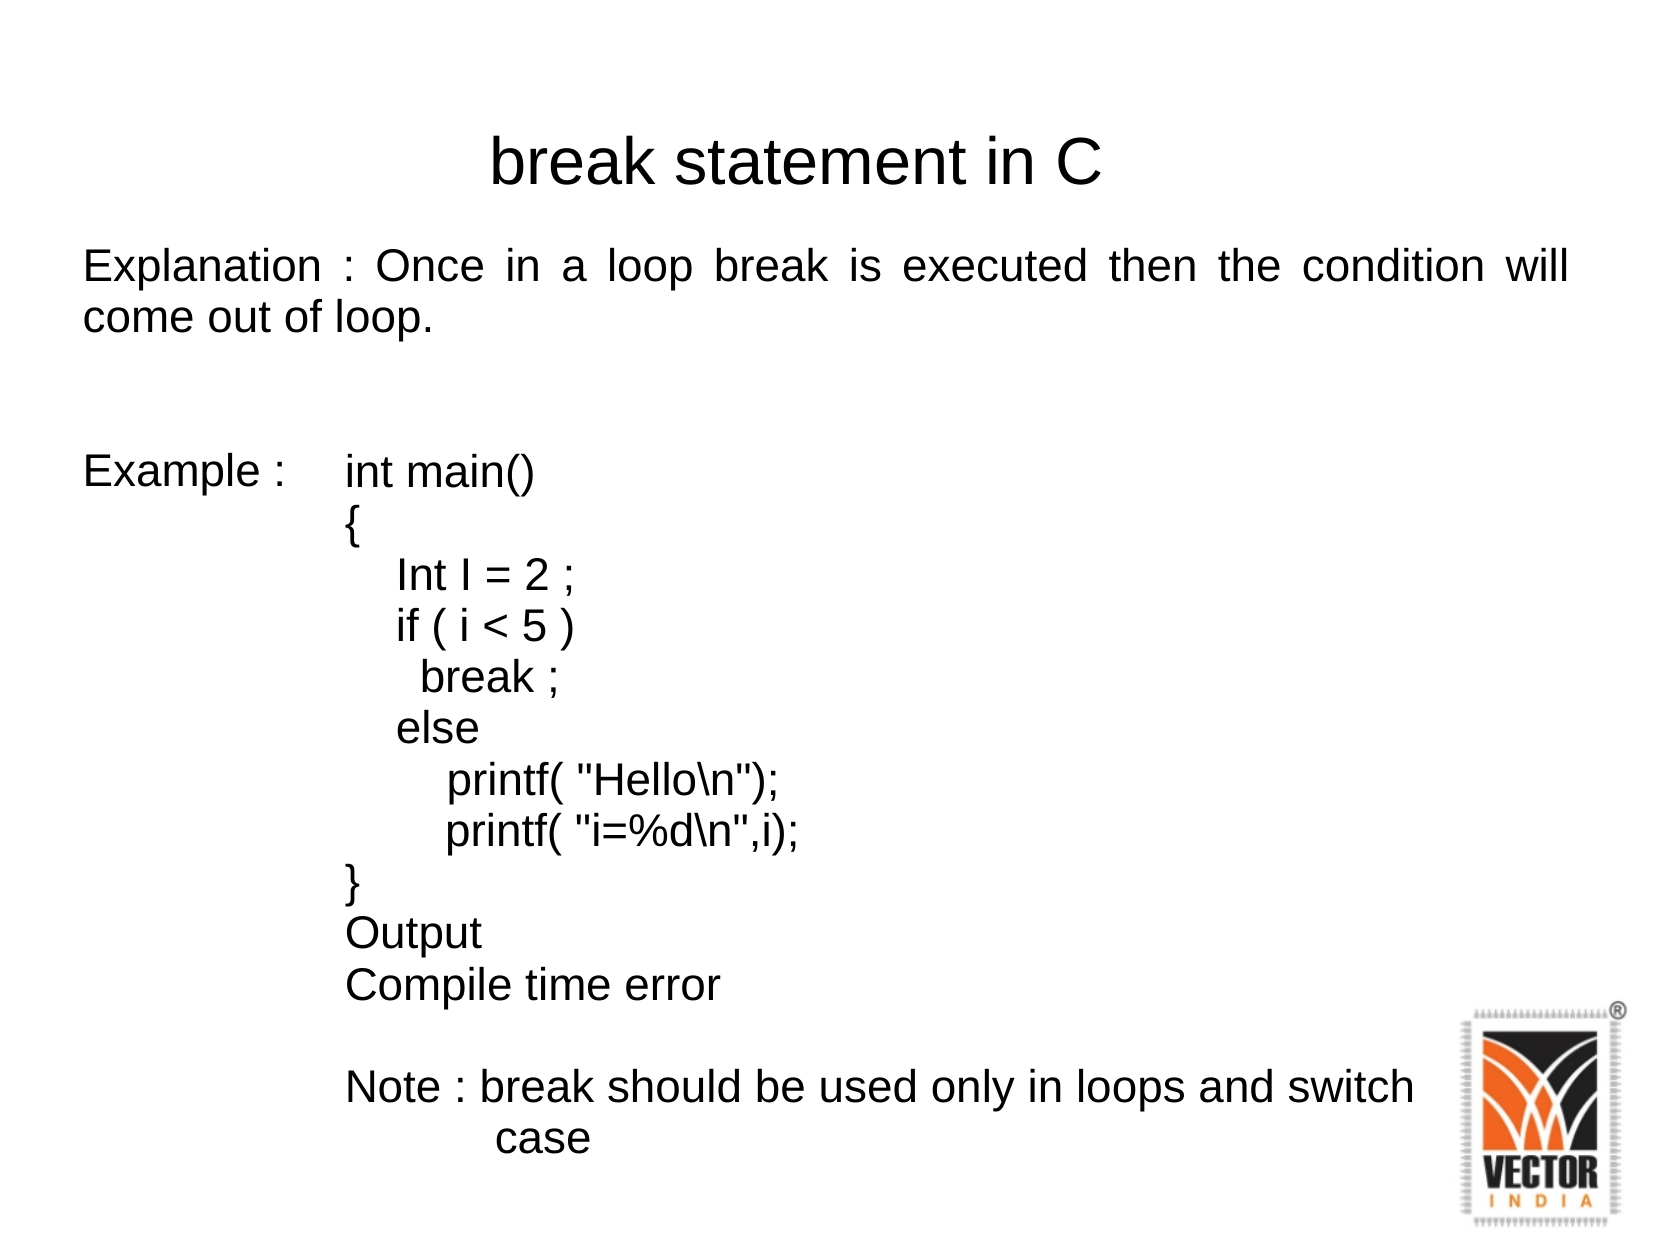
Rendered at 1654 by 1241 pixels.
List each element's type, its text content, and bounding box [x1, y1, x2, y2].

subtitle Explanation : Once in a loop break is executed then the condition will come out of loop. Example : [82, 45, 1571, 1241]
picture [1432, 996, 1654, 1237]
text_box int main() { Int I = 2 ; if ( i < 5 ) break ; else printf( "Hello\n"); printf( "i=%d\n",i); } Output Compile time error Note : break should be used only in loops and switch case [330, 285, 1458, 1172]
